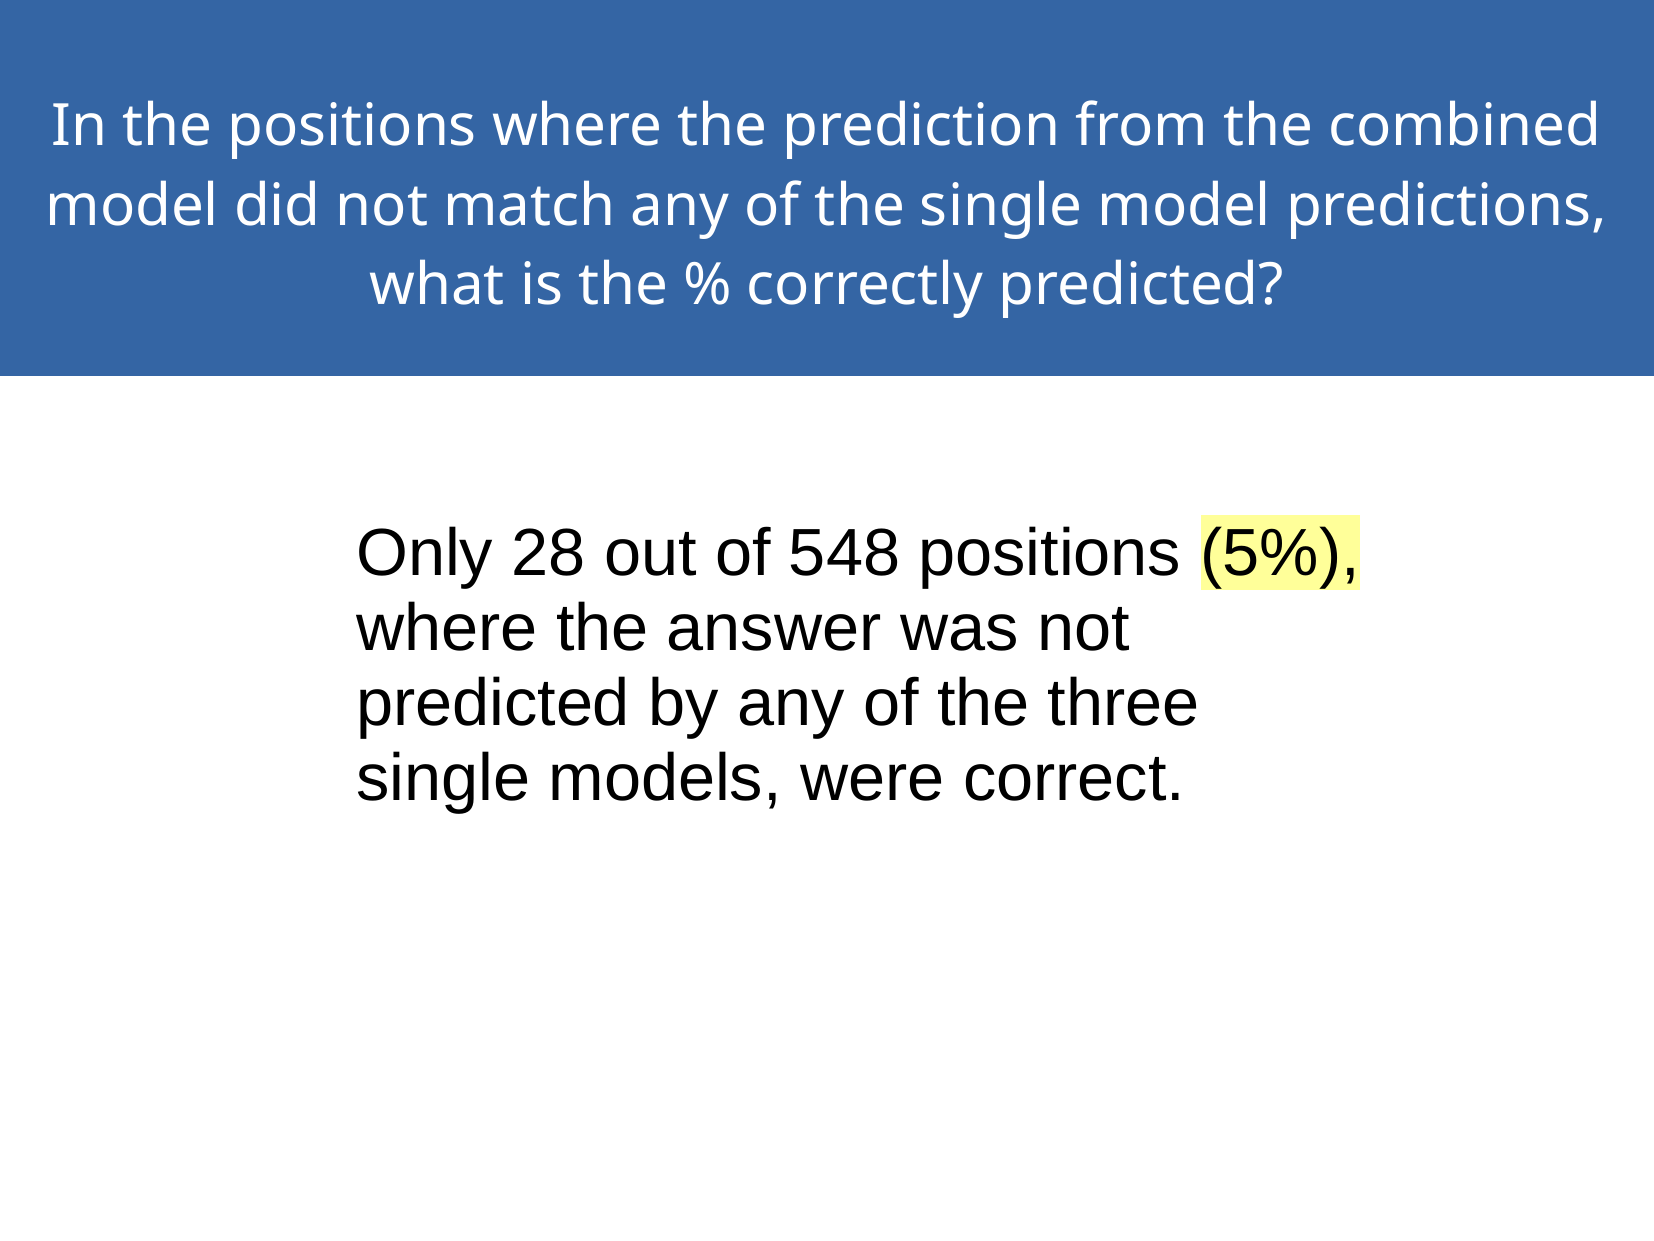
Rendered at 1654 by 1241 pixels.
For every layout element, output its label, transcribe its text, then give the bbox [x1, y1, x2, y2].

text_box Only 28 out of 548 positions (5%), where the answer was not predicted by any of the three single models, were correct. [341, 507, 1381, 822]
text_box In the positions where the prediction from the combined model did not match any of the single model predictions, what is the % correctly predicted? [0, 0, 1654, 376]
